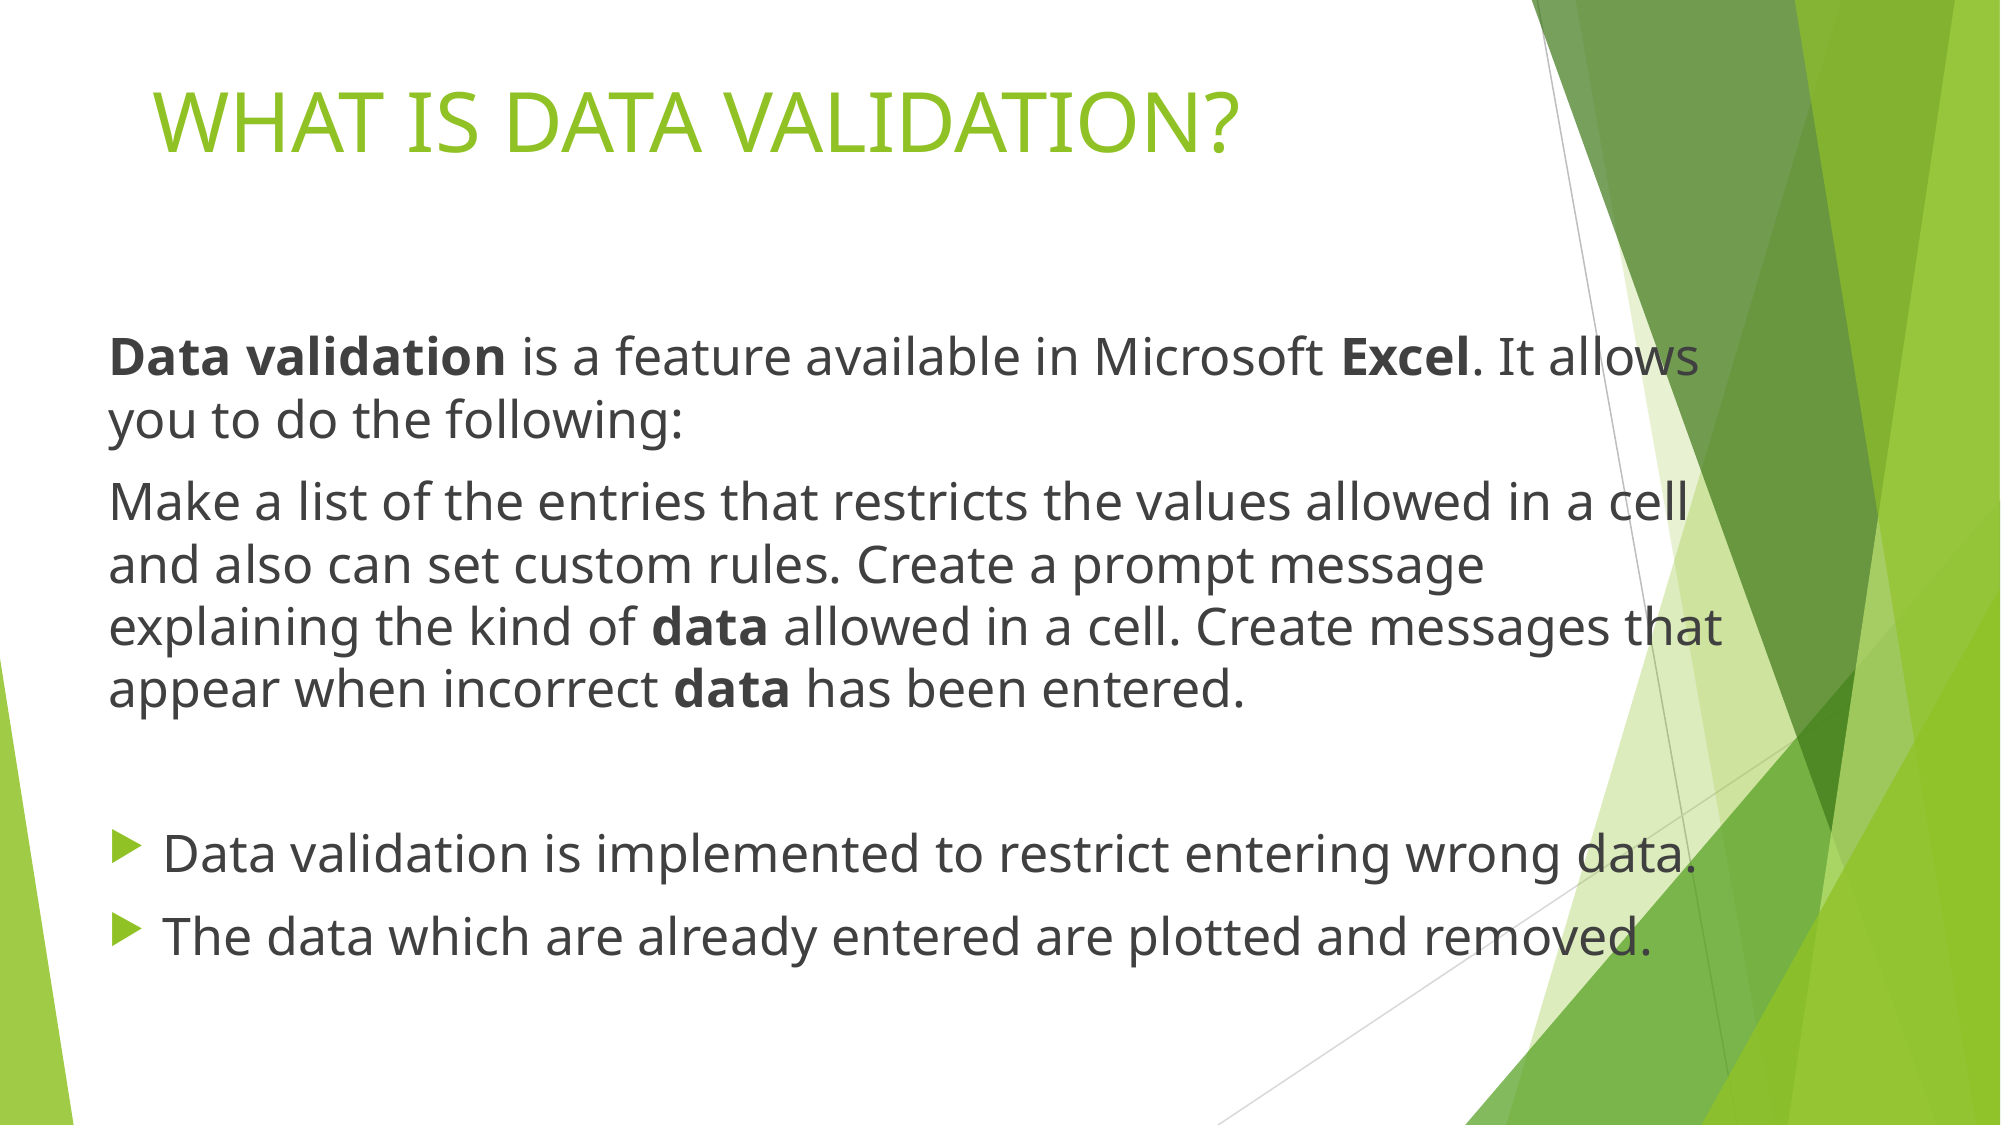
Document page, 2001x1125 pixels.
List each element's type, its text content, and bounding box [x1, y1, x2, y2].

list Data validation is a feature available in Microsoft Excel. It allows you to do the following: Make a list of the entries that restricts the values allowed in a cell and also can set custom rules. Create a prompt message explaining the kind of data allowed in a cell. Create messages that appear when incorrect data has been entered. Data validation is implemented to restrict entering wrong data. The data which are already entered are plotted and removed. [93, 233, 1749, 1014]
title WHAT IS DATA VALIDATION? [137, 61, 1749, 217]
